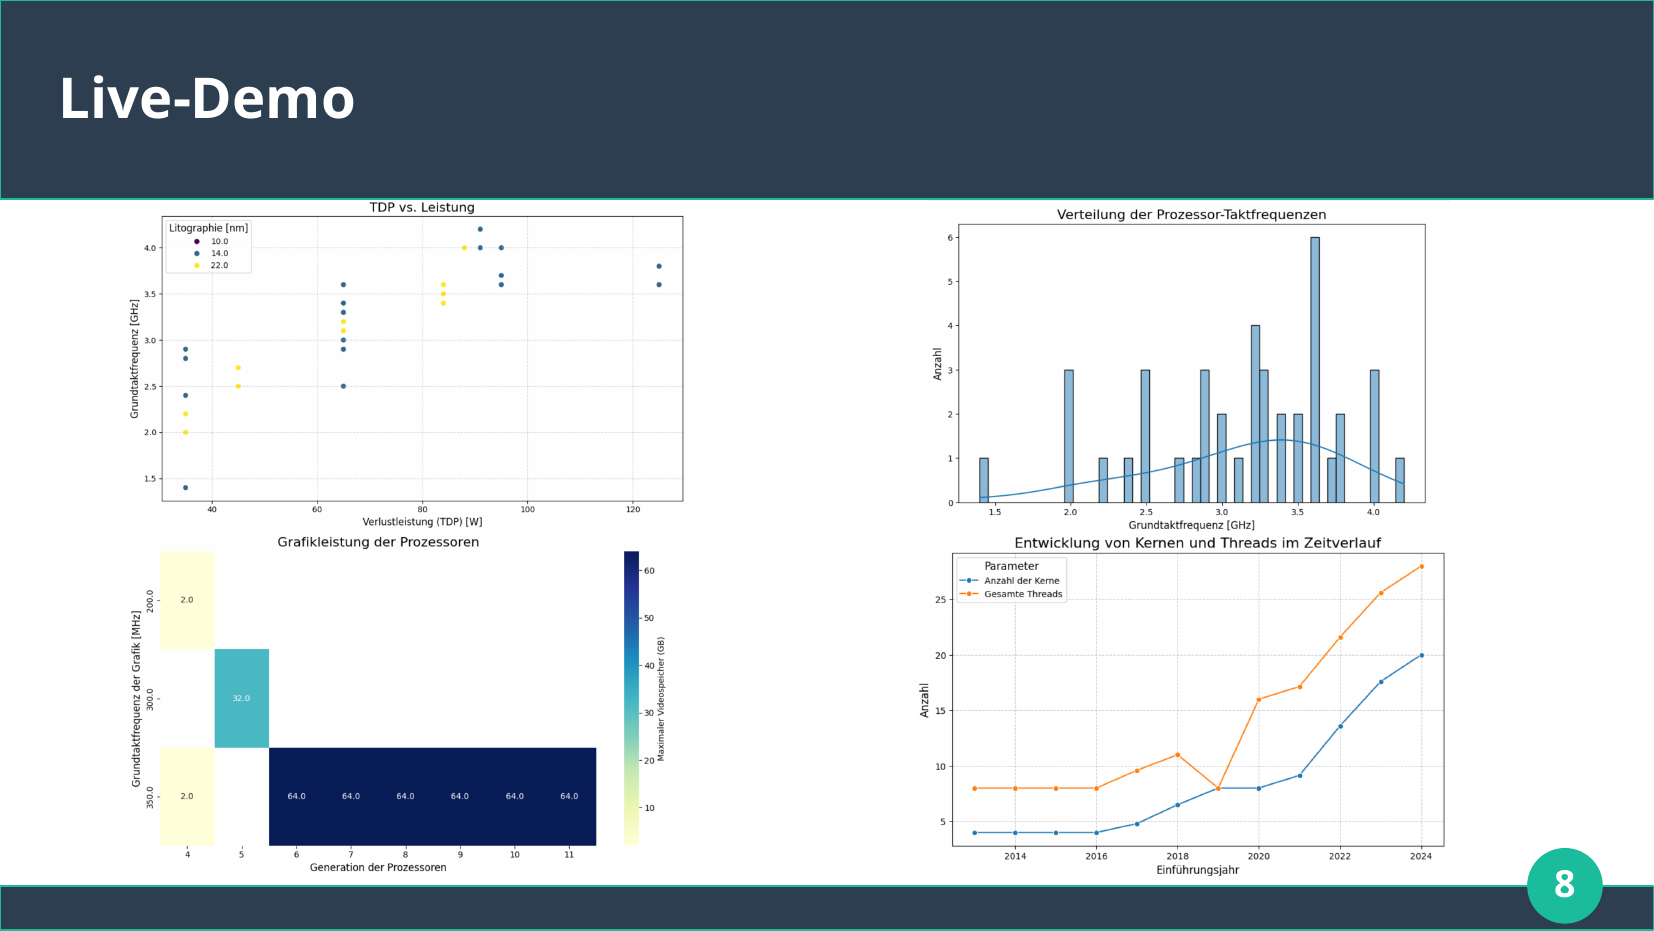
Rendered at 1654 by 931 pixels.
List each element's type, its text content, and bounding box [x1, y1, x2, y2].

picture [106, 200, 694, 876]
picture [913, 200, 1450, 876]
text_box [1505, 848, 1625, 923]
title Live-Demo [59, 37, 1595, 155]
